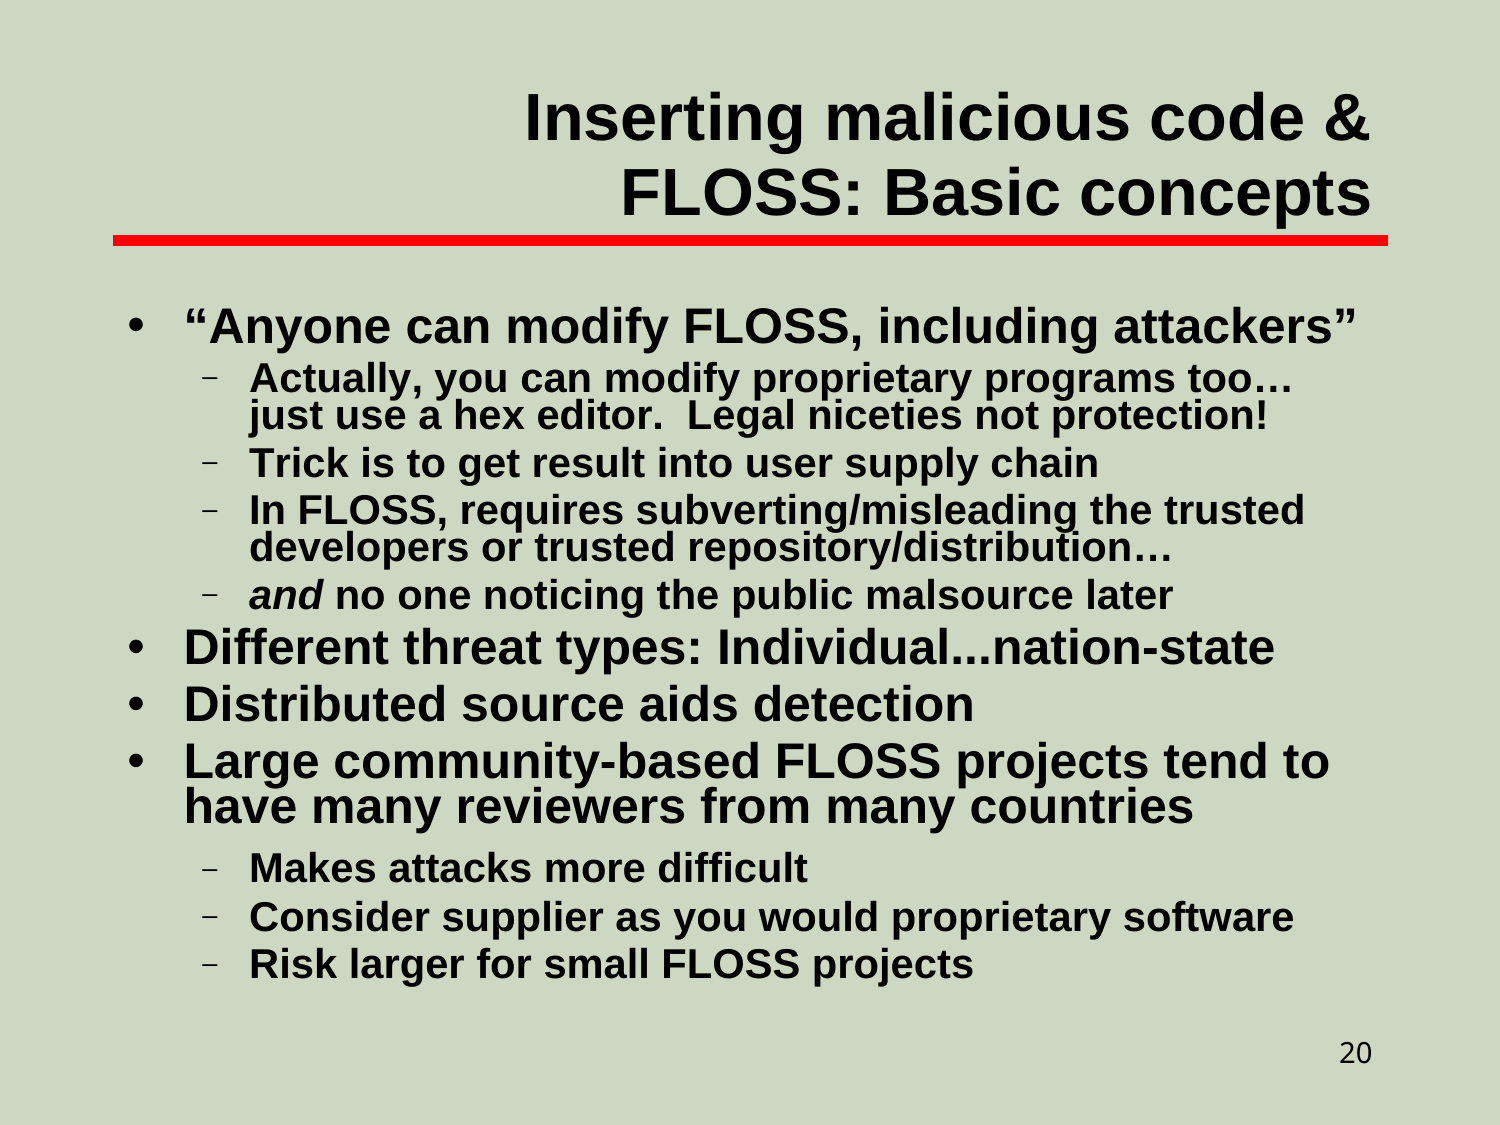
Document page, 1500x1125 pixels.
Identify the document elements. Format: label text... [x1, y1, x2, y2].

title Inserting malicious code & FLOSS: Basic concepts [337, 72, 1388, 238]
list “Anyone can modify FLOSS, including attackers” Actually, you can modify proprietary programs too… just use a hex editor. Legal niceties not protection! Trick is to get result into user supply chain In FLOSS, requires subverting/misleading the trusted developers or trusted repository/distribution… and no one noticing the public malsource later Different threat types: Individual...nation-state Distributed source aids detection Large community-based FLOSS projects tend to have many reviewers from many countries Makes attacks more difficult Consider supplier as you would proprietary software Risk larger for small FLOSS projects [112, 299, 1388, 1038]
